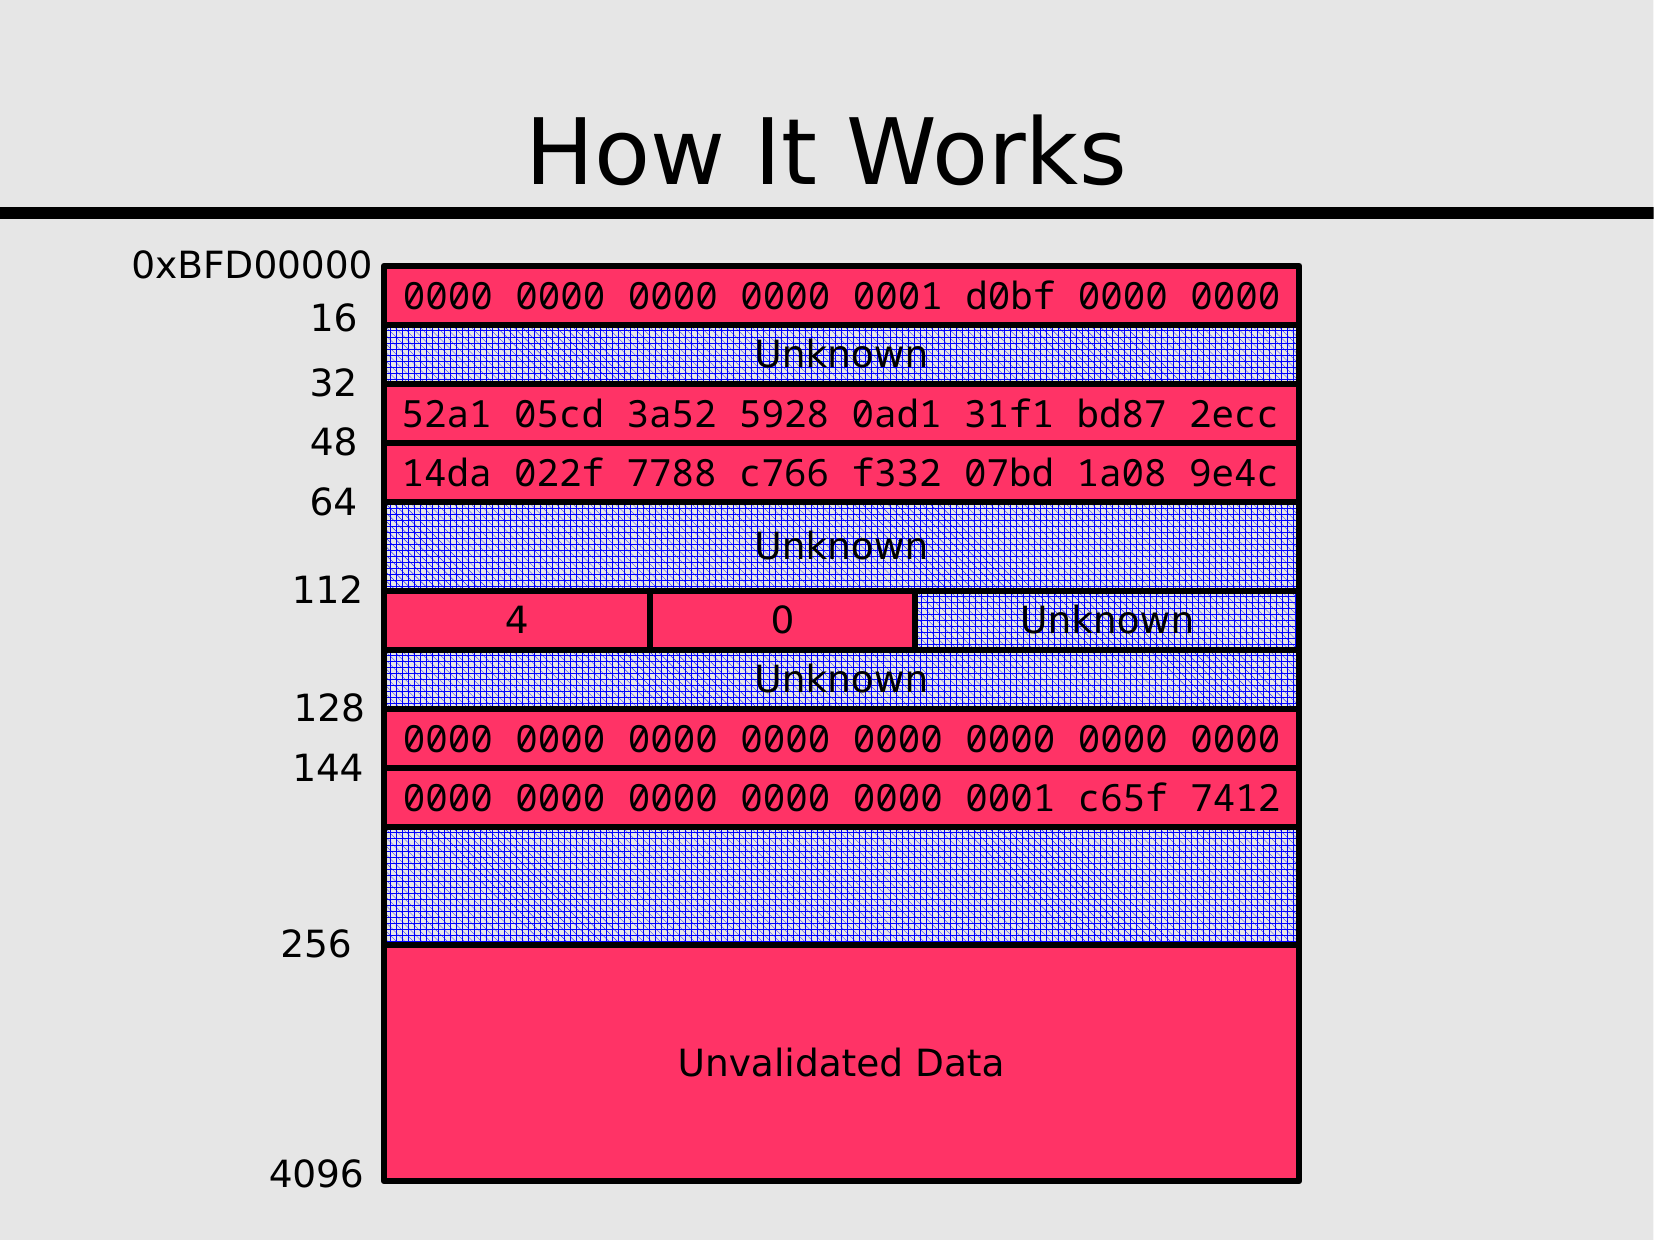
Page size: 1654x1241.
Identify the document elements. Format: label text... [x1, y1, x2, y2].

text_box 48 [295, 413, 372, 472]
text_box 32 [294, 354, 372, 413]
text_box 144 [277, 738, 378, 798]
text_box [395, 472, 426, 546]
text_box 0000 0000 0000 0000 0001 d0bf 0000 0000 [383, 265, 1300, 324]
text_box 14da 022f 7788 c766 f332 07bd 1a08 9e4c [383, 442, 1300, 501]
text_box Unknown [383, 501, 1300, 590]
title How It Works [82, 49, 1571, 257]
text_box 0000 0000 0000 0000 0000 0001 c65f 7412 [383, 767, 1300, 826]
text_box Unknown [383, 649, 1300, 708]
text_box 0000 0000 0000 0000 0000 0000 0000 0000 [383, 708, 1300, 767]
text_box 16 [295, 289, 372, 348]
text_box 0 [649, 590, 915, 649]
text_box Unvalidated Data [383, 945, 1300, 1182]
text_box 0xBFD00000 [116, 236, 384, 296]
text_box 112 [277, 561, 378, 621]
text_box 64 [294, 473, 372, 532]
text_box [383, 826, 1300, 945]
text_box Unknown [383, 324, 1300, 383]
text_box 128 [278, 679, 380, 738]
text_box Unknown [915, 590, 1300, 649]
text_box 4 [383, 590, 649, 649]
text_box 52a1 05cd 3a52 5928 0ad1 31f1 bd87 2ecc [383, 383, 1300, 442]
text_box 4096 [253, 1145, 378, 1205]
text_box 256 [265, 915, 366, 974]
